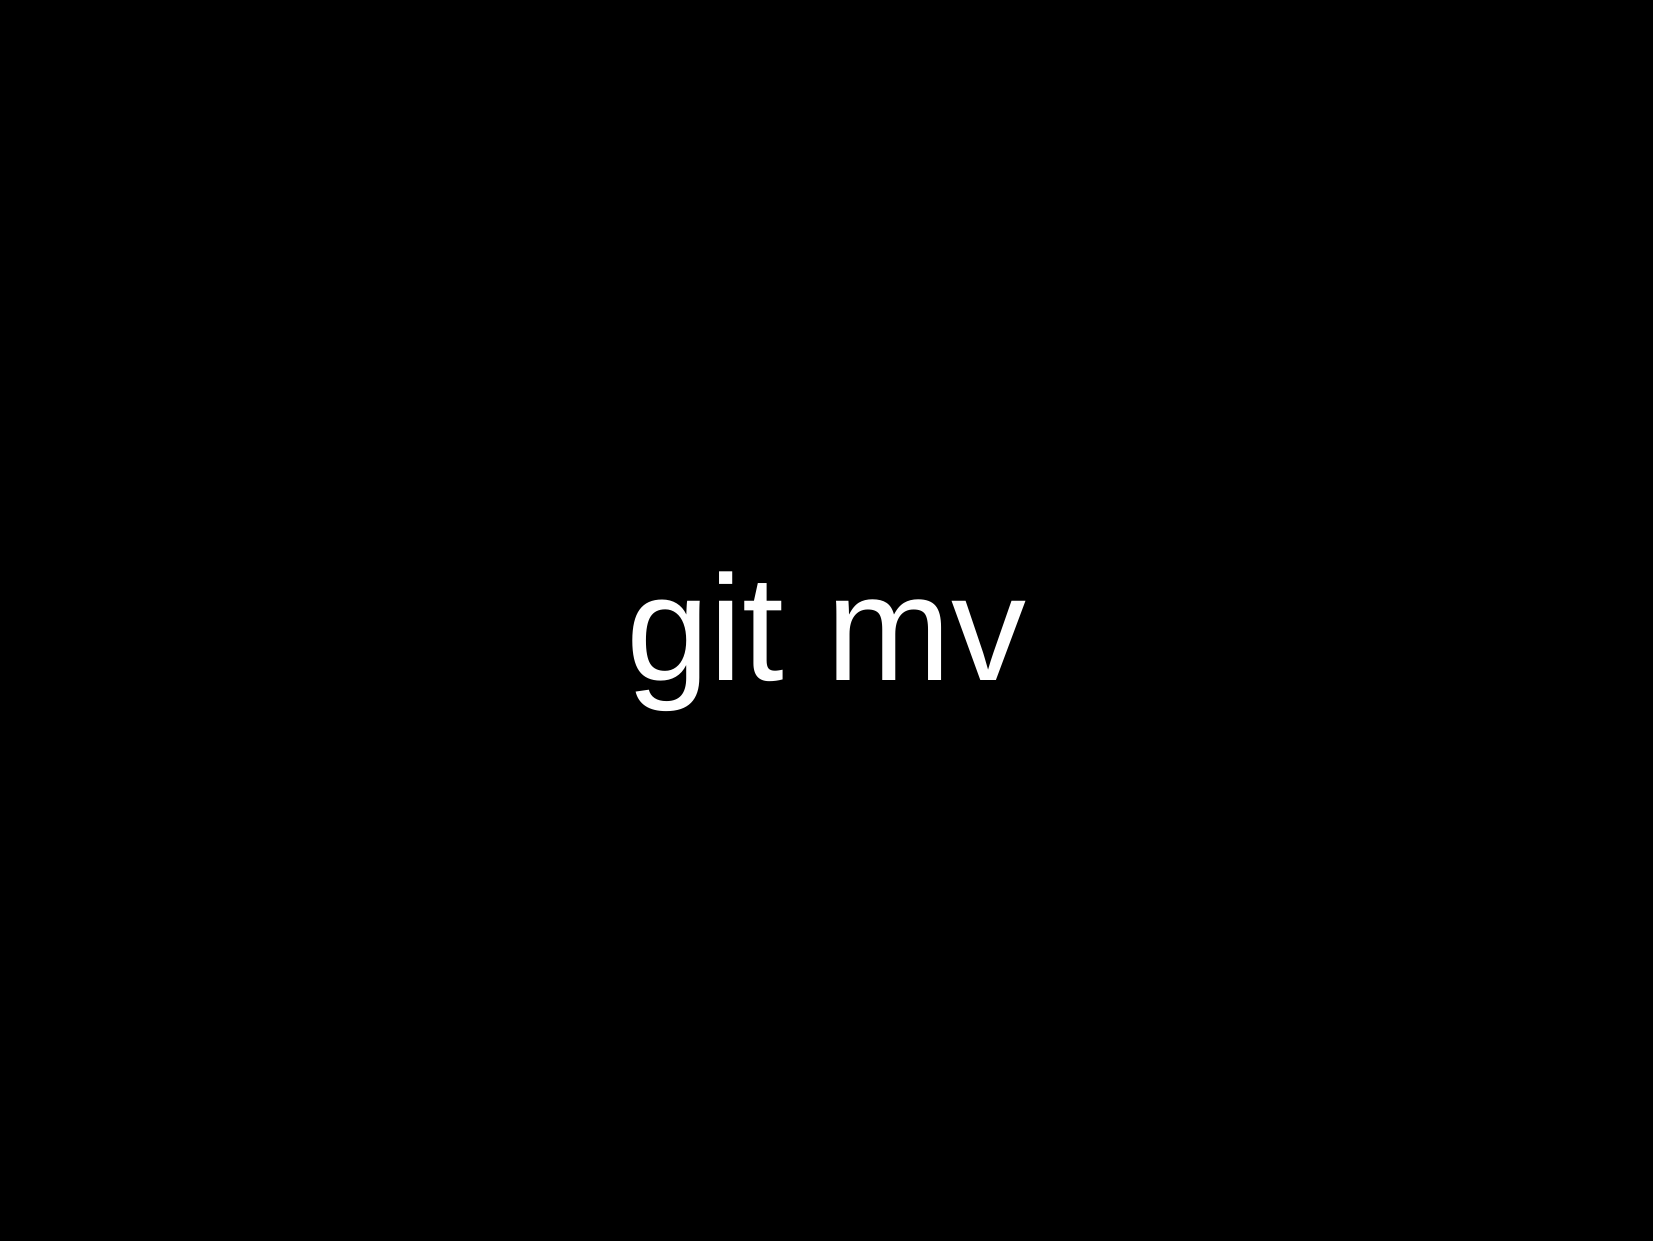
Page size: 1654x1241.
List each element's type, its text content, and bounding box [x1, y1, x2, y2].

title git mv [82, 525, 1571, 733]
